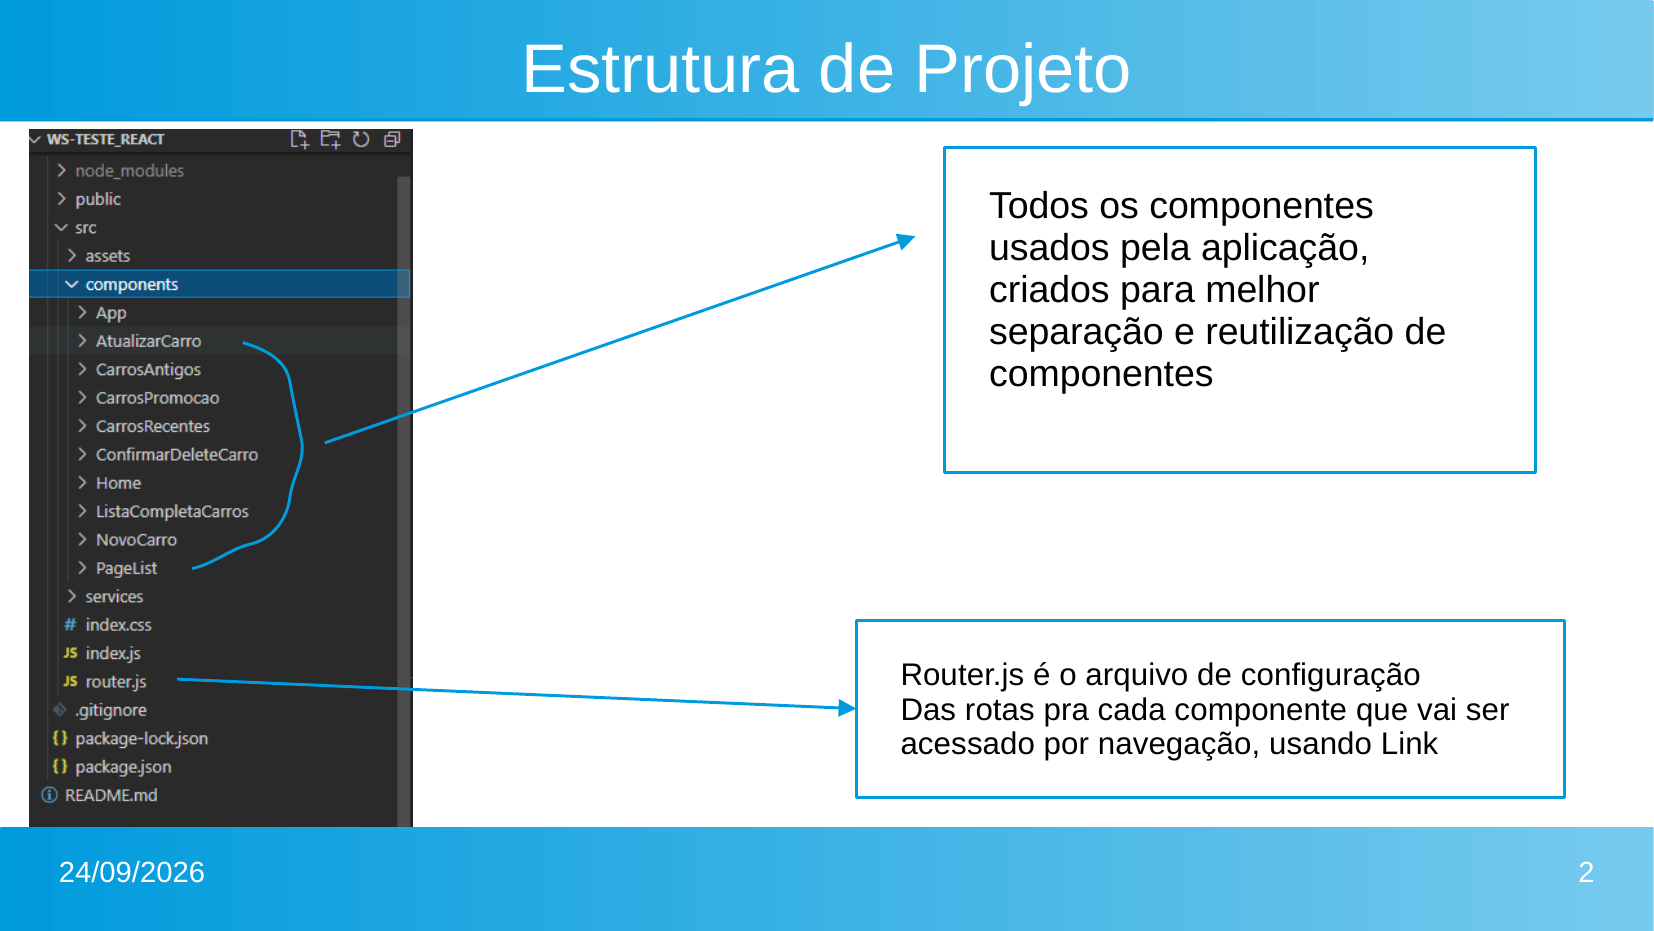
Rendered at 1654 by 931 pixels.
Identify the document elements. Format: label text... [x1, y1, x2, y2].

title Estrutura de Projeto [59, 29, 1595, 108]
text_box Todos os componentes usados pela aplicação, criados para melhor separação e reutilização de componentes [974, 177, 1506, 402]
text_box Router.js é o arquivo de configuração Das rotas pra cada componente que vai ser acessado por navegação, usando Link [885, 649, 1536, 769]
picture [29, 129, 413, 827]
